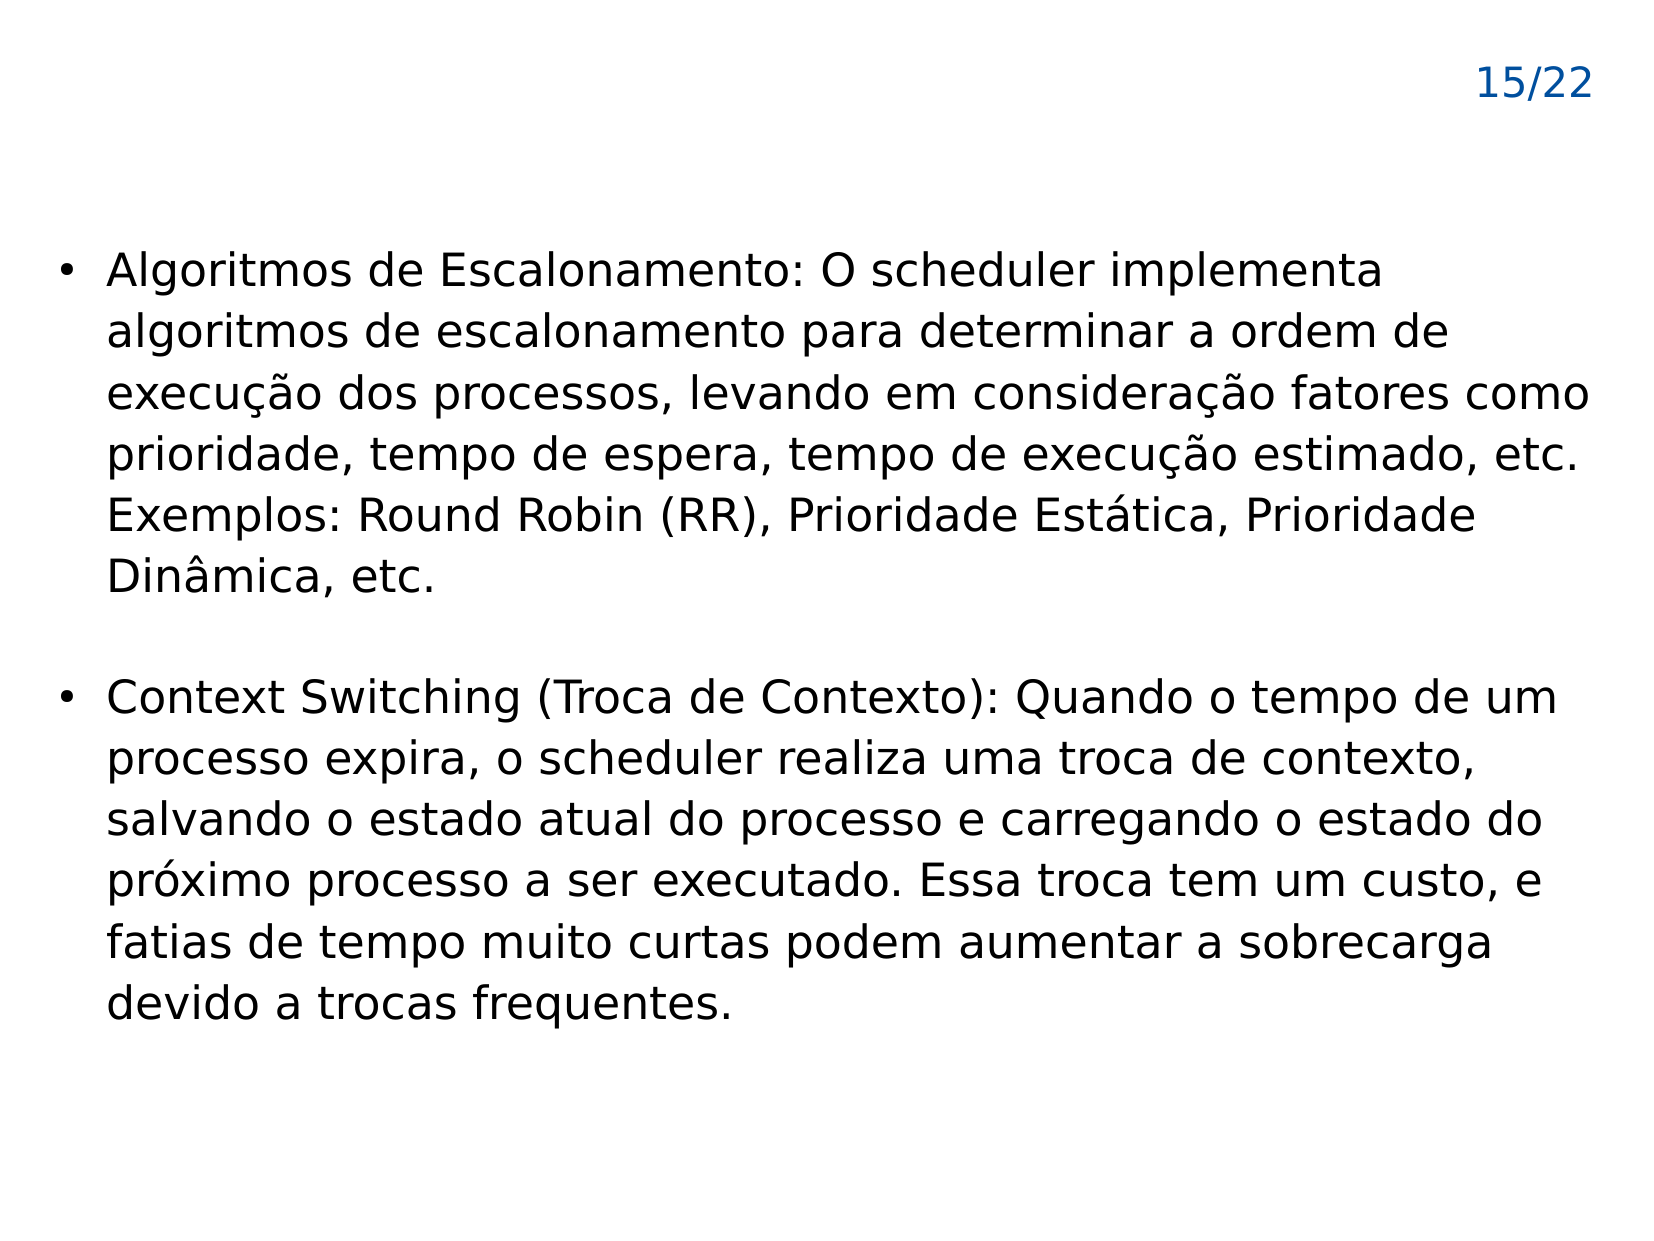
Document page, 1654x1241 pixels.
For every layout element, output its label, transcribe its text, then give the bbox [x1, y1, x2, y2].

list Algoritmos de Escalonamento: O scheduler implementa algoritmos de escalonamento para determinar a ordem de execução dos processos, levando em consideração fatores como prioridade, tempo de espera, tempo de execução estimado, etc. Exemplos: Round Robin (RR), Prioridade Estática, Prioridade Dinâmica, etc. Context Switching (Troca de Contexto): Quando o tempo de um processo expira, o scheduler realiza uma troca de contexto, salvando o estado atual do processo e carregando o estado do próximo processo a ser executado. Essa troca tem um custo, e fatias de tempo muito curtas podem aumentar a sobrecarga devido a trocas frequentes. [59, 236, 1595, 1211]
